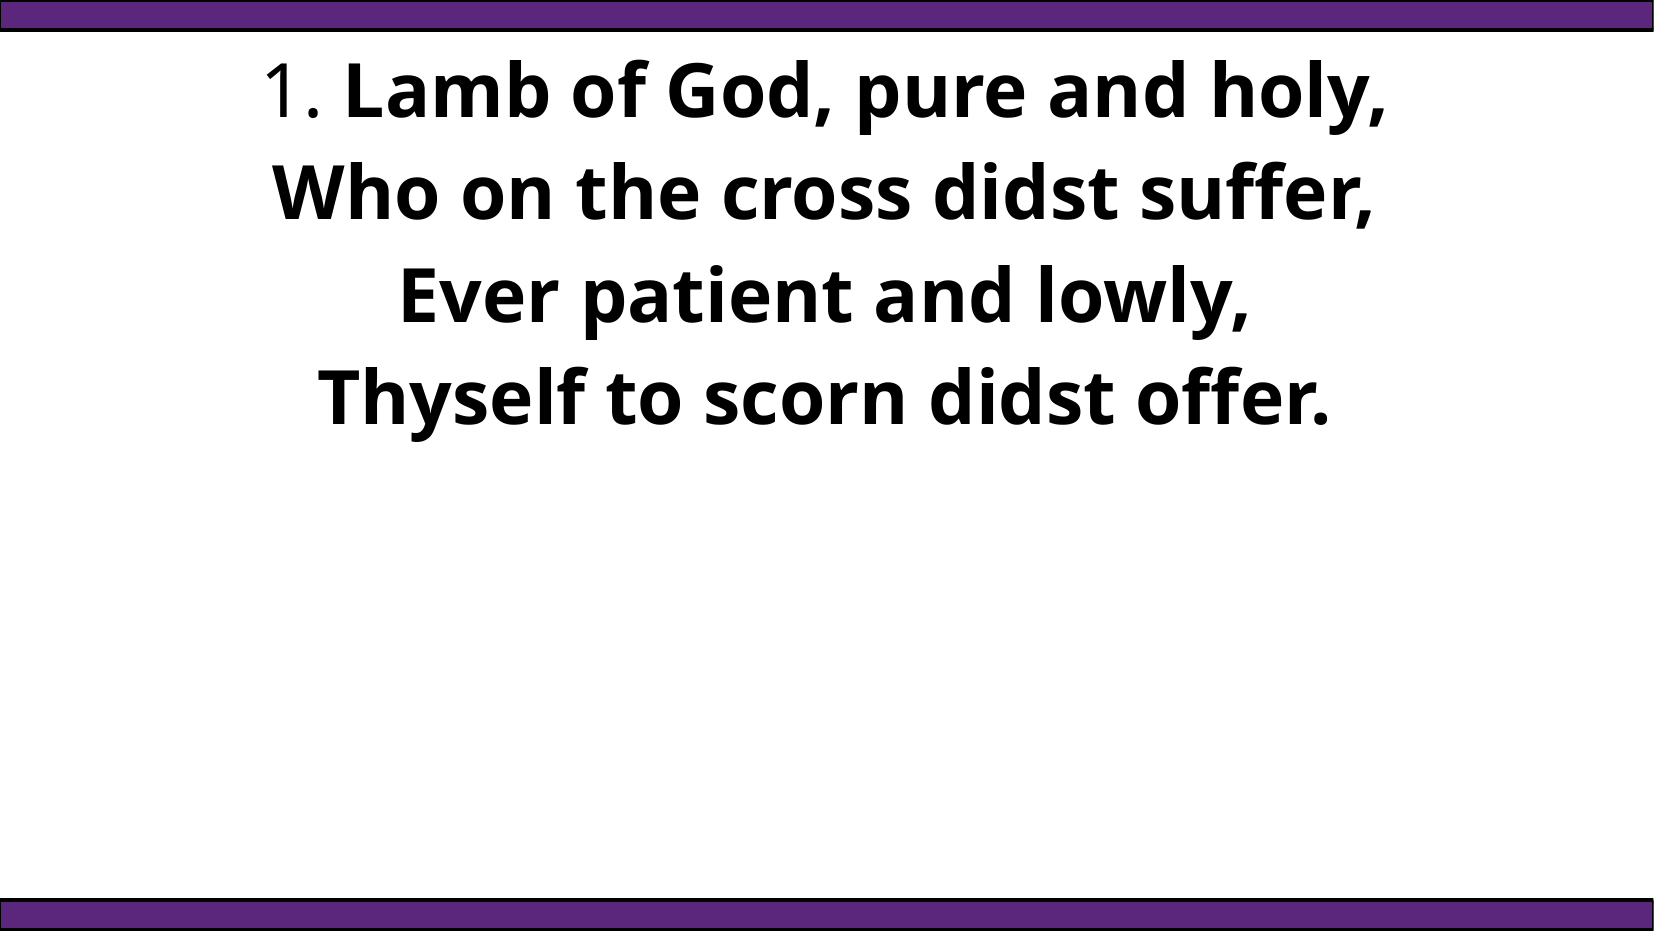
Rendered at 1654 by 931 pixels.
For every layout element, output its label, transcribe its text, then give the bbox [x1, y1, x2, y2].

text_box [0, 900, 1654, 931]
text_box [0, 0, 1654, 31]
text_box 1. Lamb of God, pure and holy, Who on the cross didst suffer, Ever patient and lowly, Thyself to scorn didst offer. [60, 30, 1591, 445]
picture [0, 31, 1654, 900]
text_box [105, 255, 1531, 348]
